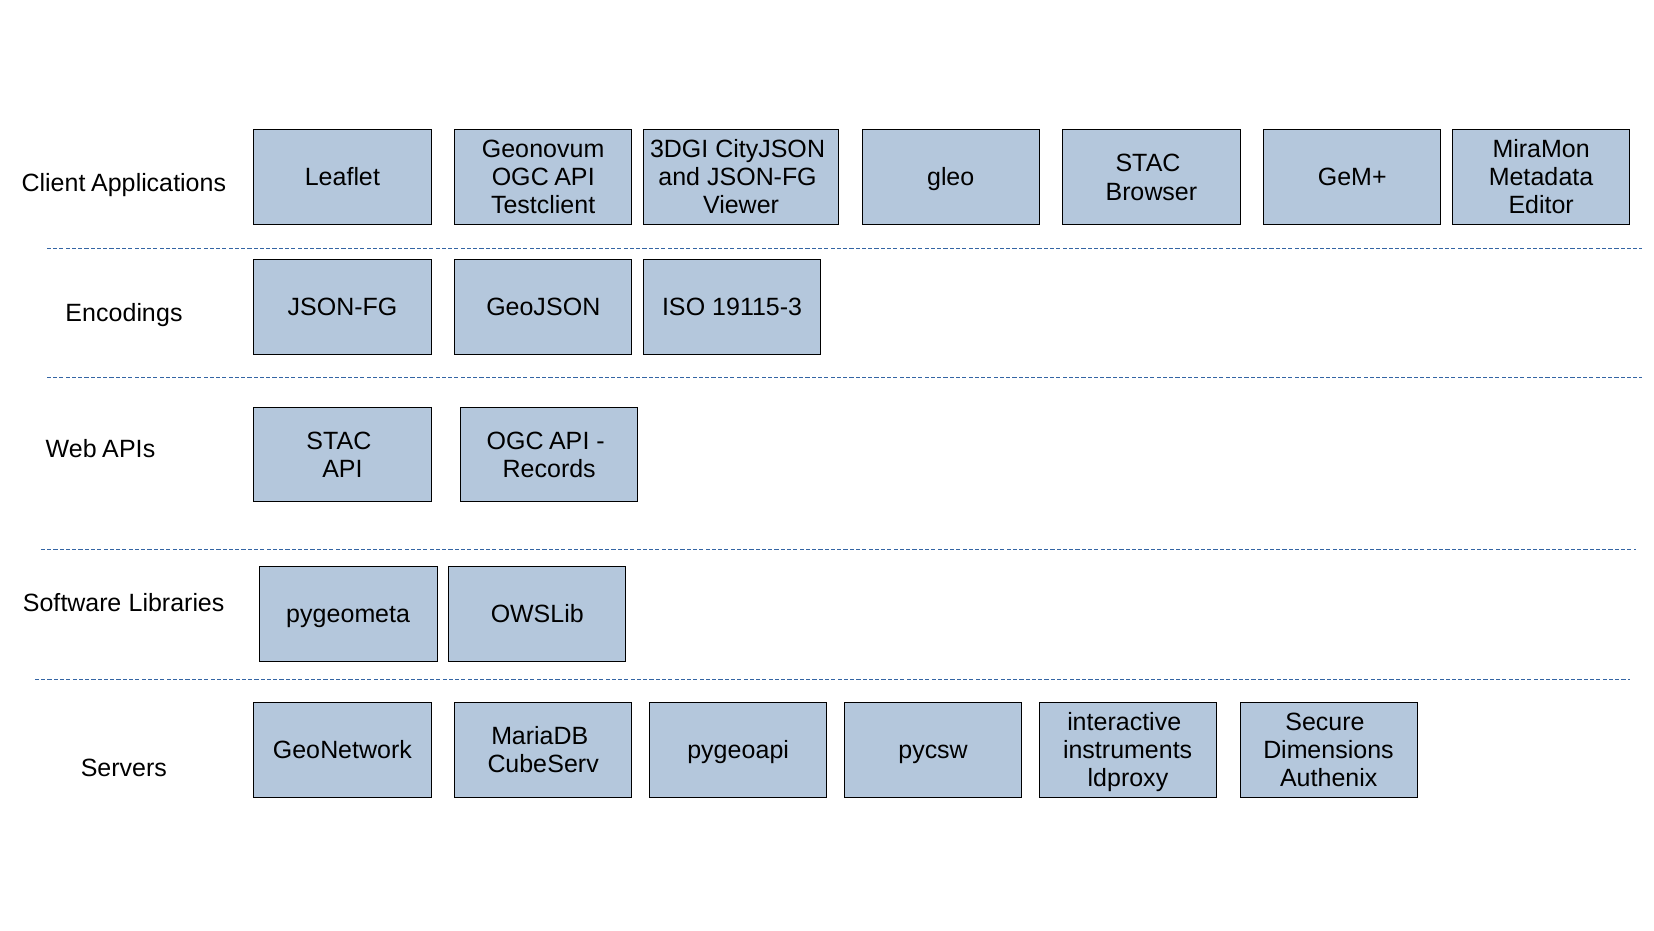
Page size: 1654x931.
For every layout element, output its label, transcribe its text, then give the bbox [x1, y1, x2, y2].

text_box GeoNetwork [253, 702, 432, 798]
text_box OGC API - Records [460, 407, 638, 502]
text_box Servers [47, 726, 201, 810]
text_box MiraMon Metadata Editor [1452, 129, 1630, 225]
text_box pygeometa [259, 566, 438, 662]
text_box pycsw [844, 702, 1022, 798]
text_box GeoJSON [454, 259, 632, 355]
text_box JSON-FG [253, 259, 432, 355]
text_box Client Applications [47, 141, 201, 225]
text_box 3DGI CityJSON and JSON-FG Viewer [643, 129, 839, 225]
text_box Software Libraries [47, 561, 201, 644]
text_box ISO 19115-3 [643, 259, 821, 355]
text_box gleo [862, 129, 1040, 225]
text_box OWSLib [448, 566, 626, 662]
text_box pygeoapi [649, 702, 827, 798]
text_box Geonovum OGC API Testclient [454, 129, 632, 225]
text_box GeM+ [1263, 129, 1441, 225]
text_box STAC API [253, 407, 432, 502]
text_box Web APIs [23, 407, 178, 491]
text_box Encodings [47, 271, 201, 355]
text_box STAC Browser [1062, 129, 1241, 225]
text_box Leaflet [253, 129, 432, 225]
text_box MariaDB CubeServ [454, 702, 632, 798]
text_box Secure Dimensions Authenix [1240, 702, 1418, 798]
text_box interactive instruments ldproxy [1039, 702, 1217, 798]
